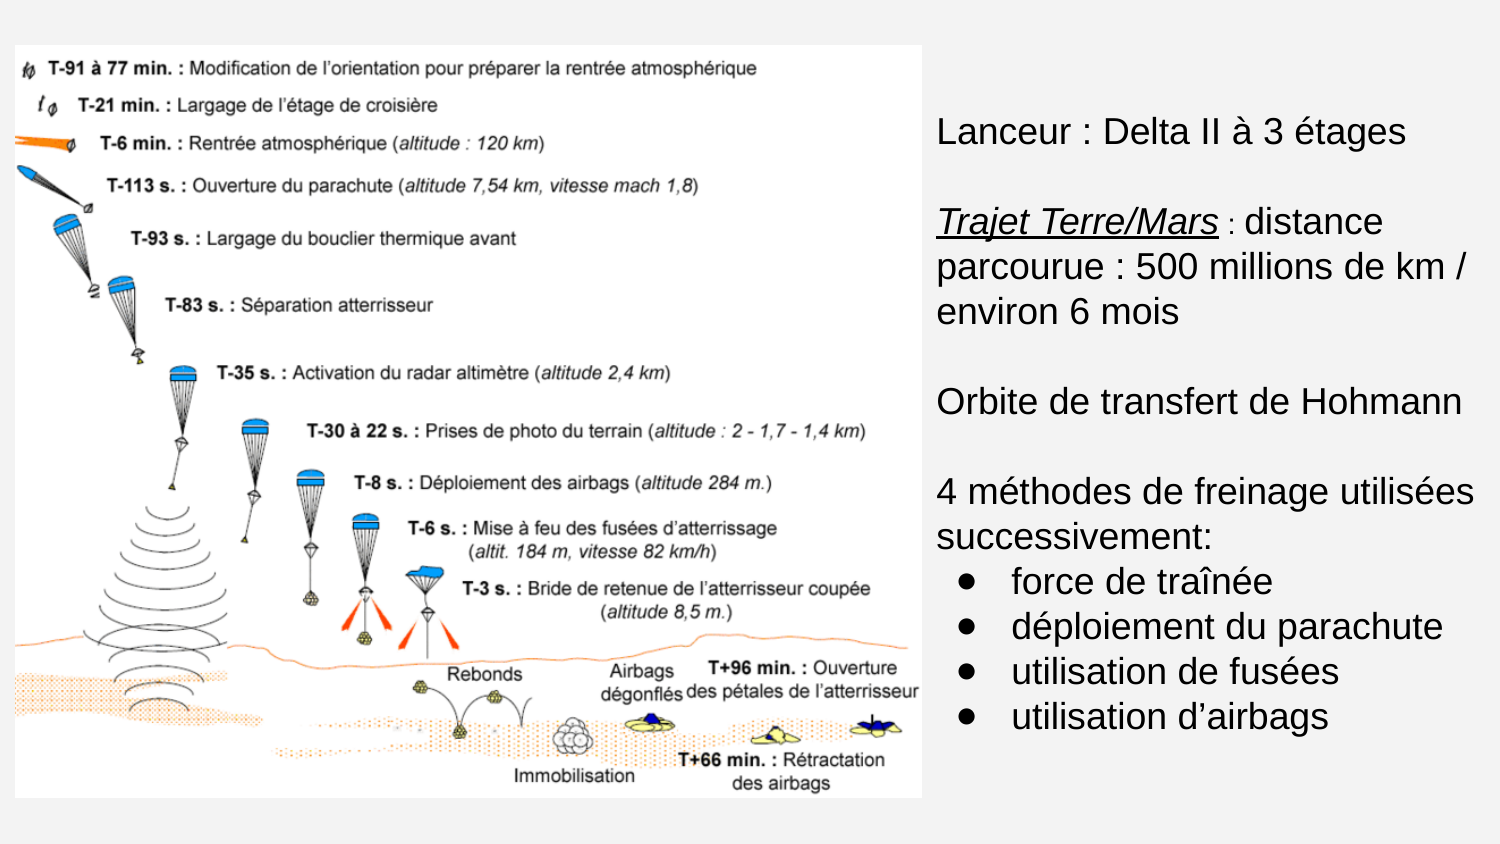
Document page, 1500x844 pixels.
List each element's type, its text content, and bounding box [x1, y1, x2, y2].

text_box Lanceur : Delta II à 3 étages Trajet Terre/Mars : distance parcourue : 500 millions de km / environ 6 mois Orbite de transfert de Hohmann 4 méthodes de freinage utilisées successivement: force de traînée déploiement du parachute utilisation de fusées utilisation d’airbags [921, 45, 1500, 798]
picture [15, 45, 921, 798]
